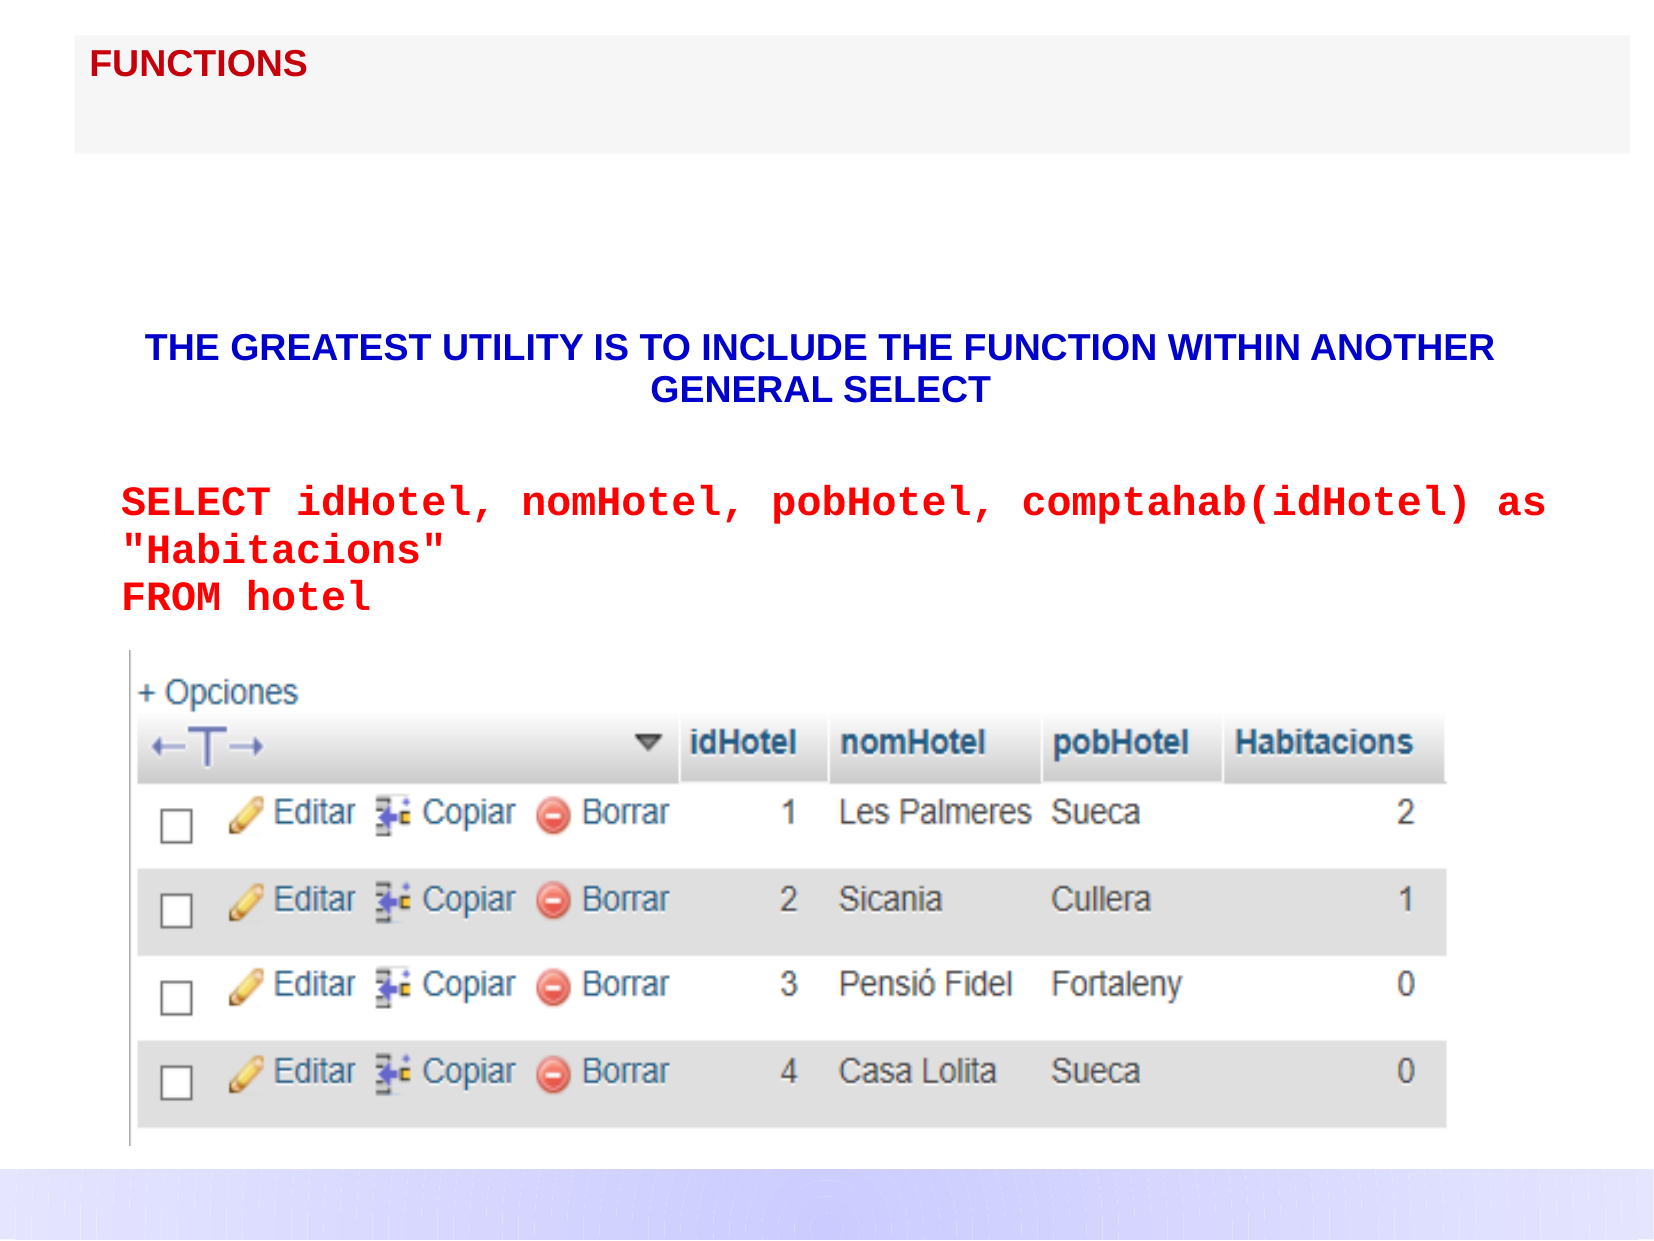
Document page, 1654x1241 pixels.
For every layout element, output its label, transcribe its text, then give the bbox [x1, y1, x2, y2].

text_box [0, 304, 1654, 1221]
text_box THE GREATEST UTILITY IS TO INCLUDE THE FUNCTION WITHIN ANOTHER GENERAL SELECT [129, 318, 1512, 421]
text_box FUNCTIONS [74, 35, 1630, 154]
text_box SELECT idHotel, nomHotel, pobHotel, comptahab(idHotel) as "Habitacions" FROM hotel [106, 473, 1595, 632]
picture [129, 650, 1477, 1146]
